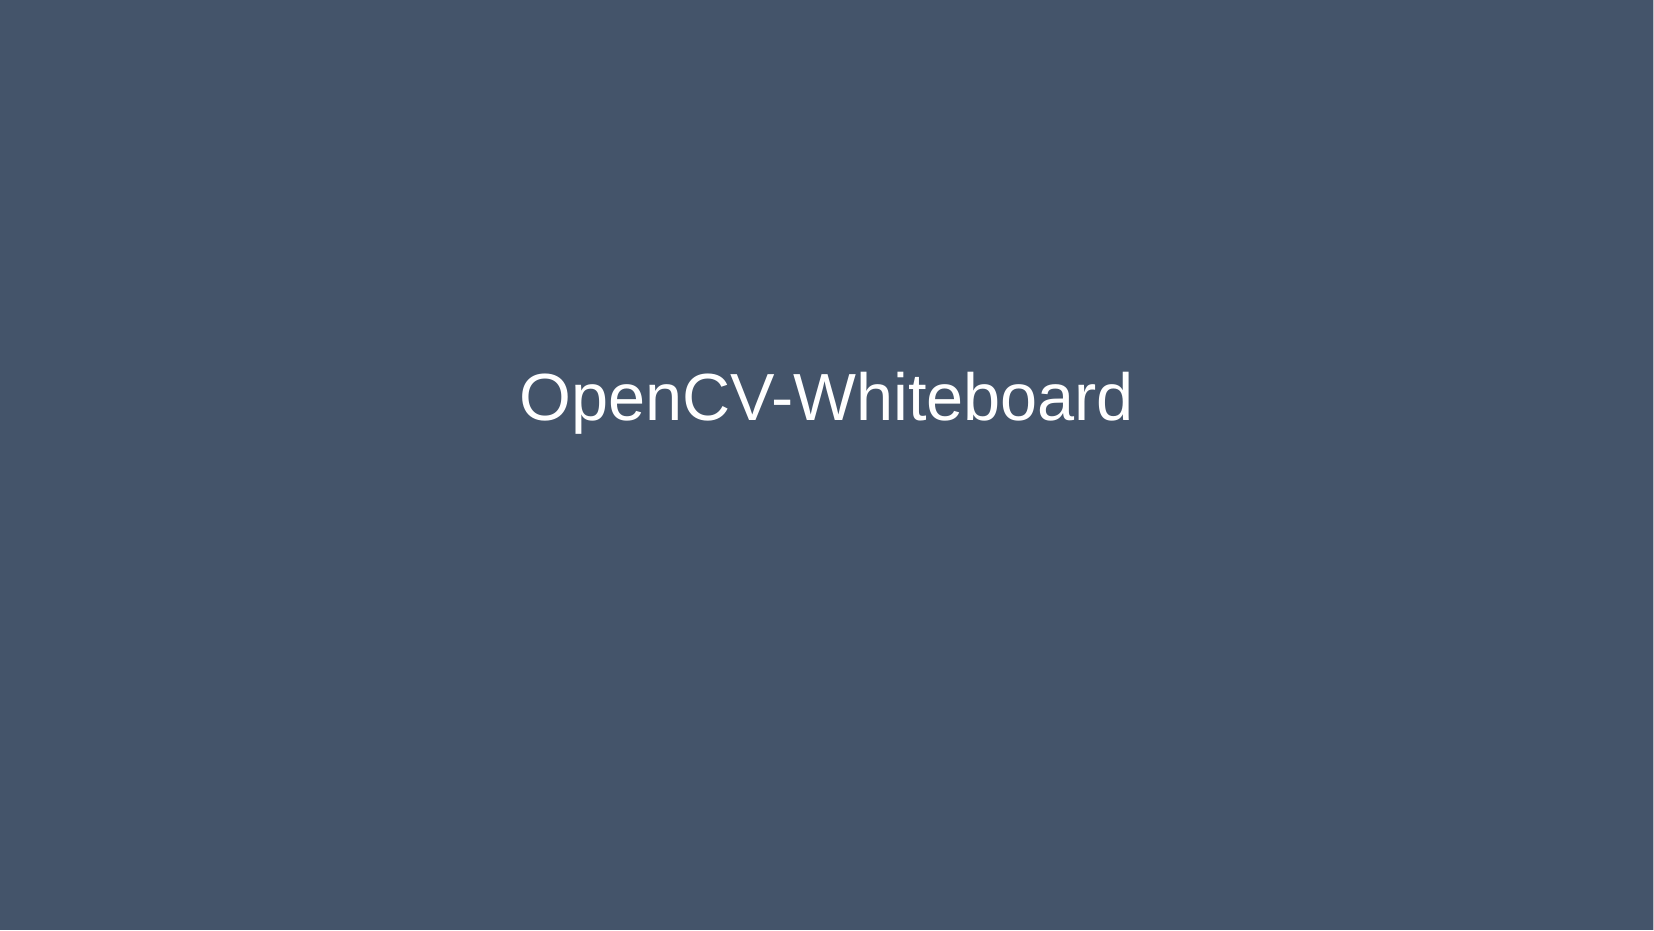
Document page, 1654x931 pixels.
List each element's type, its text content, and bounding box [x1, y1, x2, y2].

subtitle OpenCV-Whiteboard [82, 37, 1571, 757]
